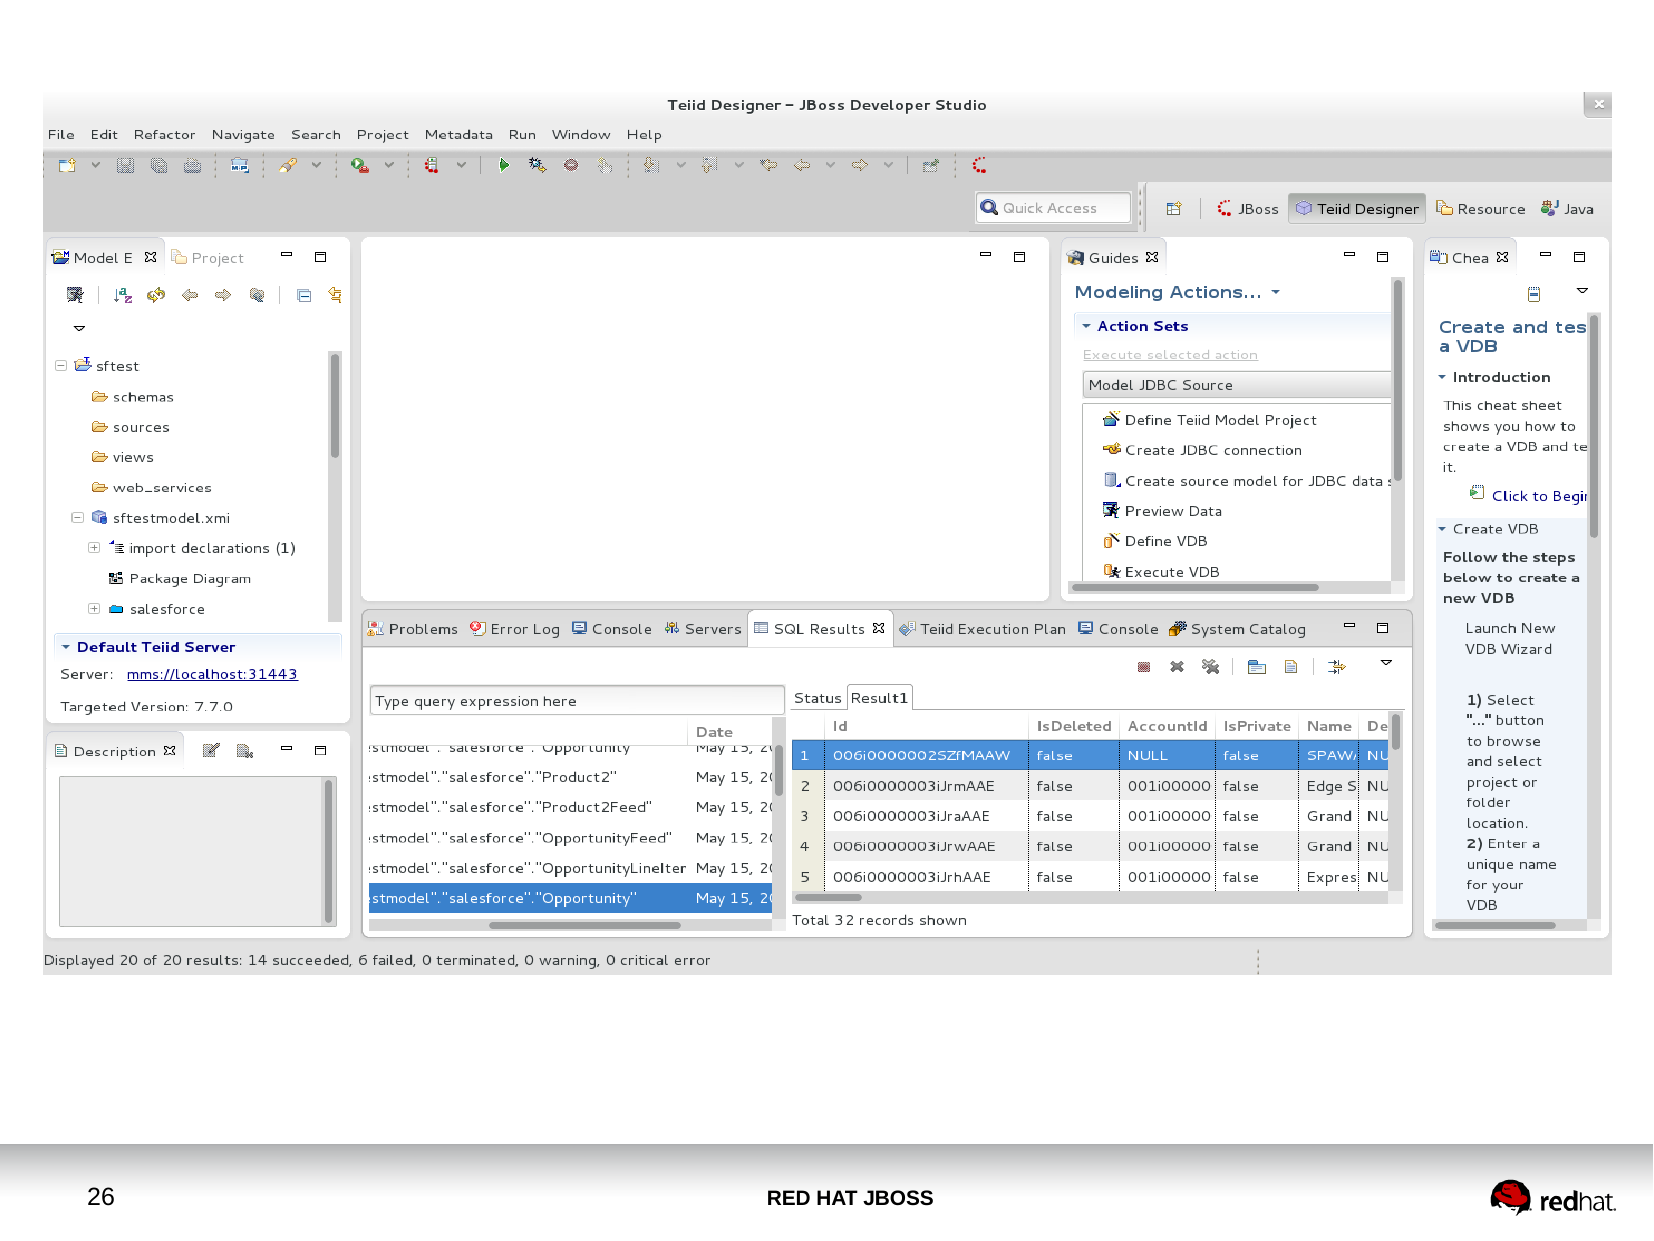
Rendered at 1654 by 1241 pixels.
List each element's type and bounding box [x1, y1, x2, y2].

picture [0, 1144, 1653, 1241]
picture [43, 92, 1612, 976]
